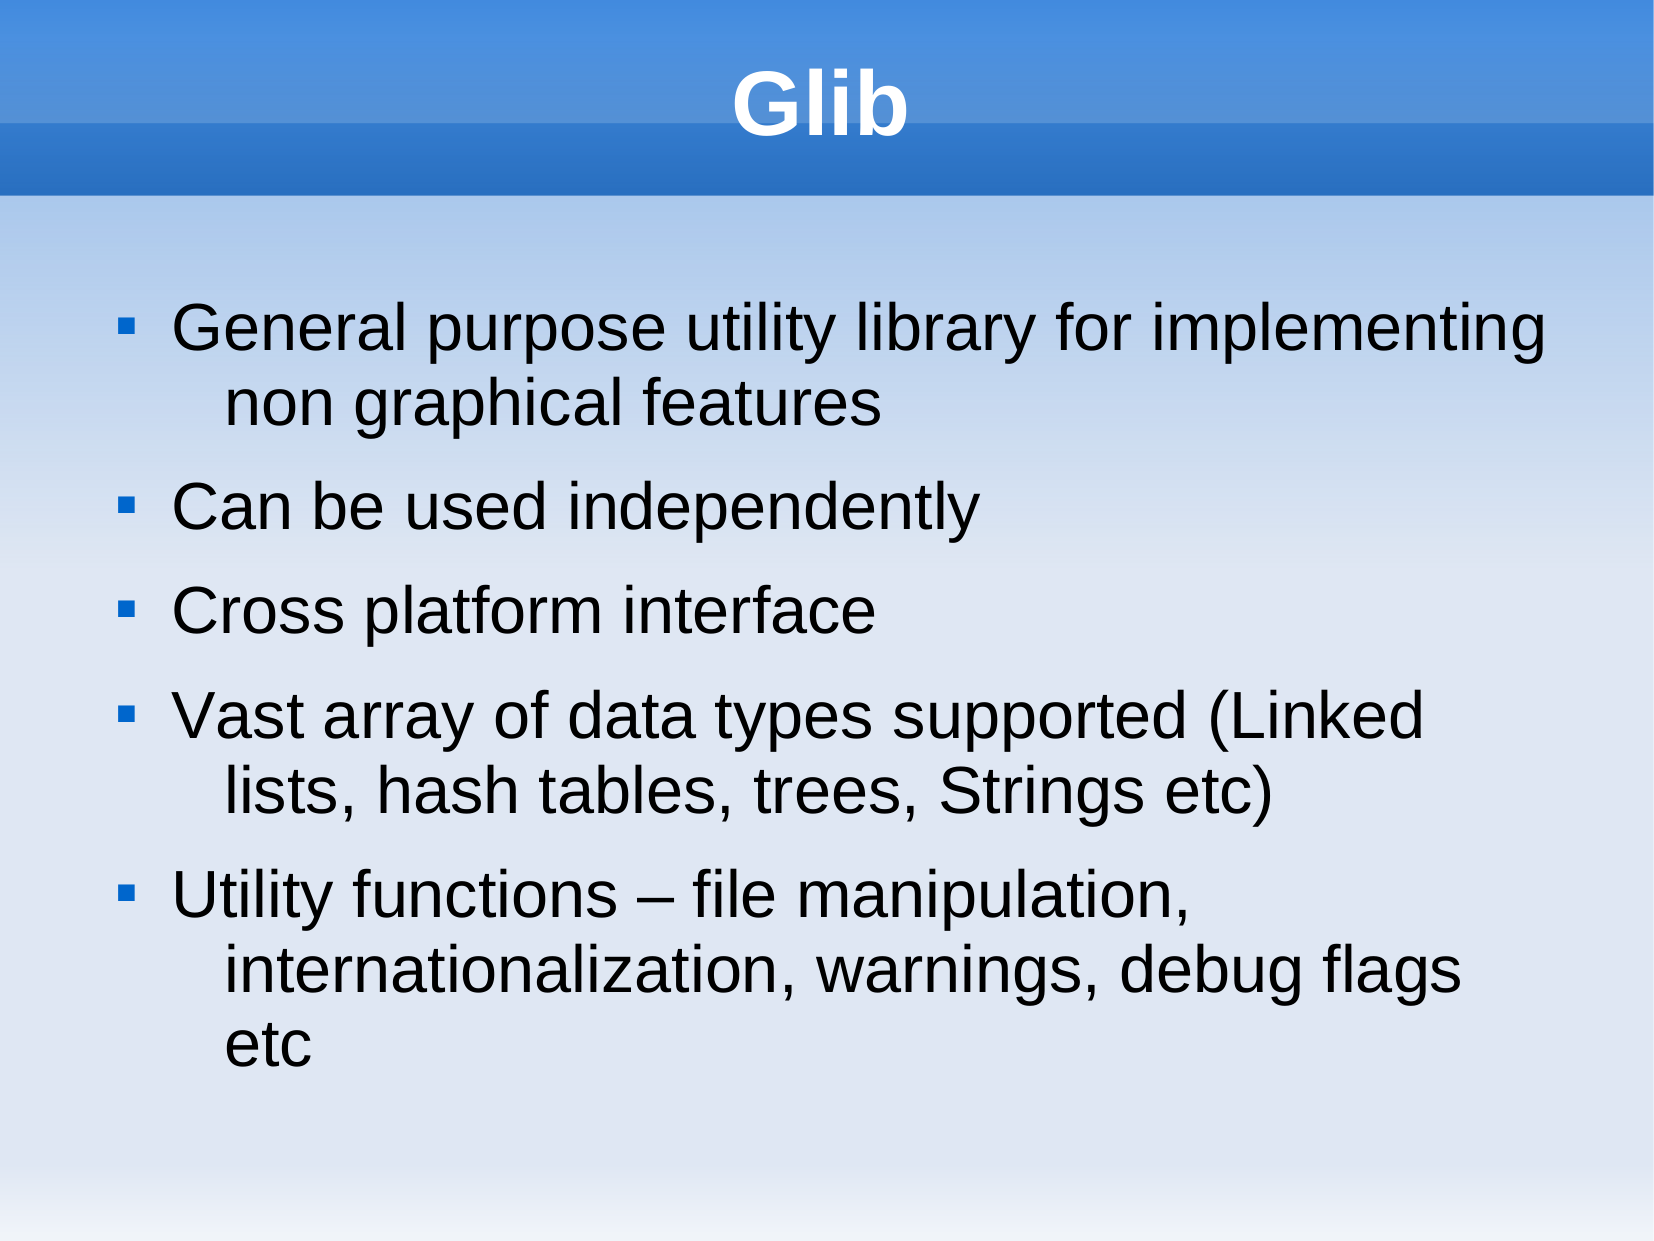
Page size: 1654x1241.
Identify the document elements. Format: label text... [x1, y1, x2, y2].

list General purpose utility library for implementing non graphical features Can be used independently Cross platform interface Vast array of data types supported (Linked lists, hash tables, trees, Strings etc) Utility functions – file manipulation, internationalization, warnings, debug flags etc [82, 290, 1571, 1109]
picture [0, 0, 1654, 1241]
title Glib [76, 0, 1565, 208]
